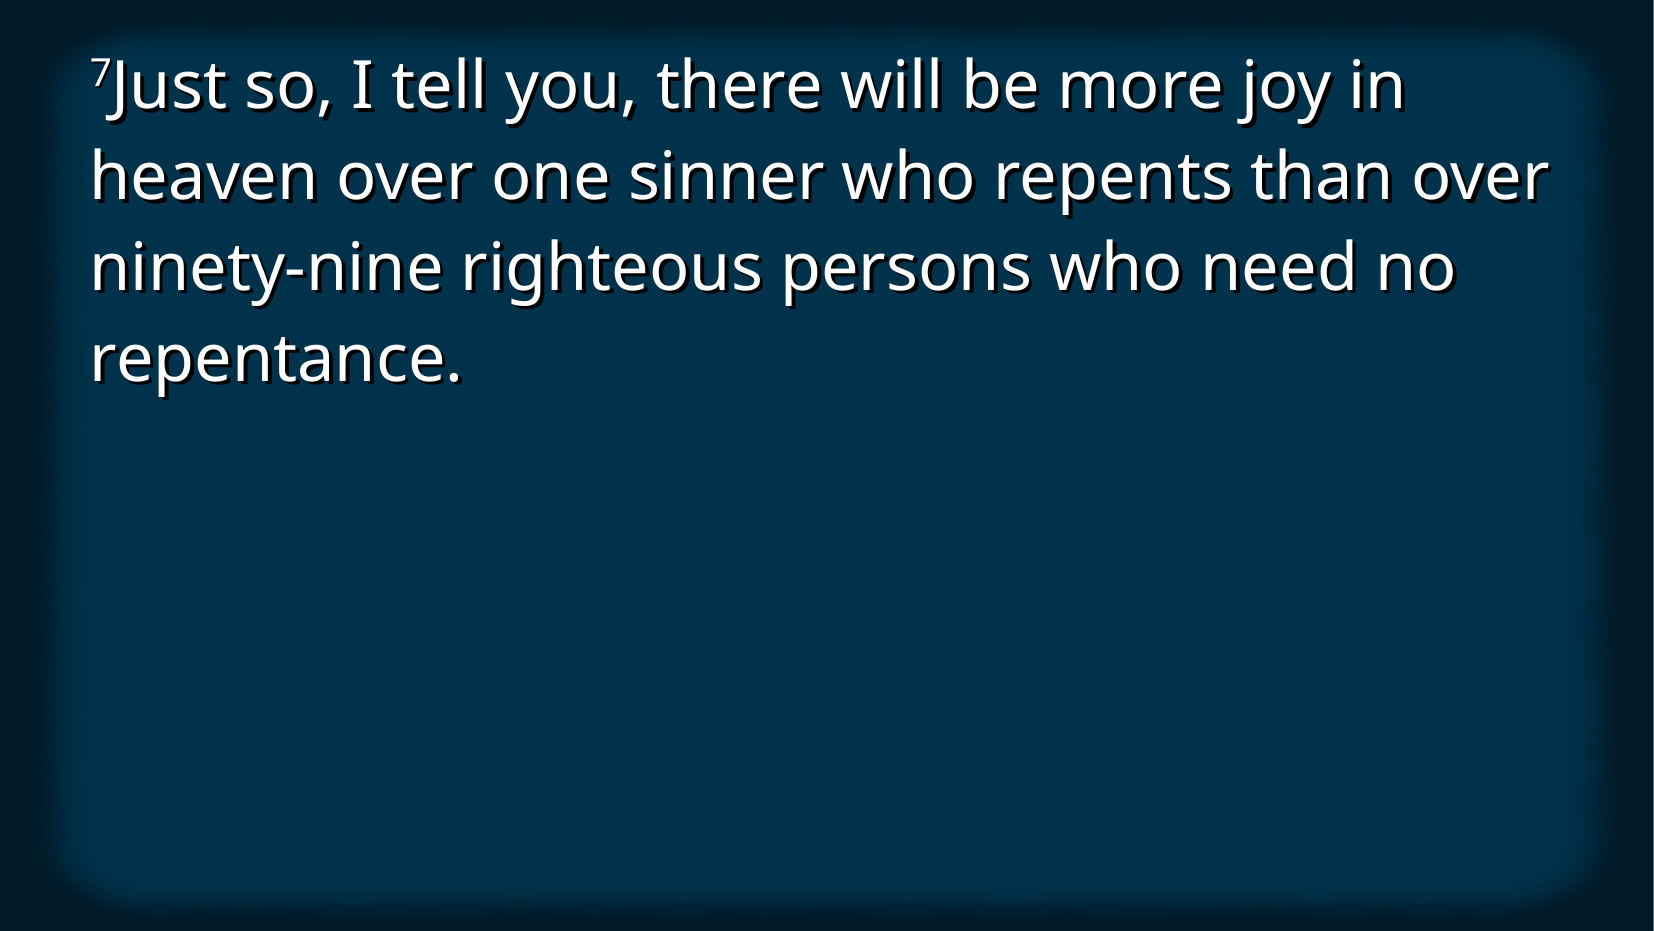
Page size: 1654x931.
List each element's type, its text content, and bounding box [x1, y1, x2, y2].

text_box 7Just so, I tell you, there will be more joy in heaven over one sinner who repents than over ninety-nine righteous persons who need no repentance. [75, 30, 1576, 436]
picture [0, 0, 1654, 931]
